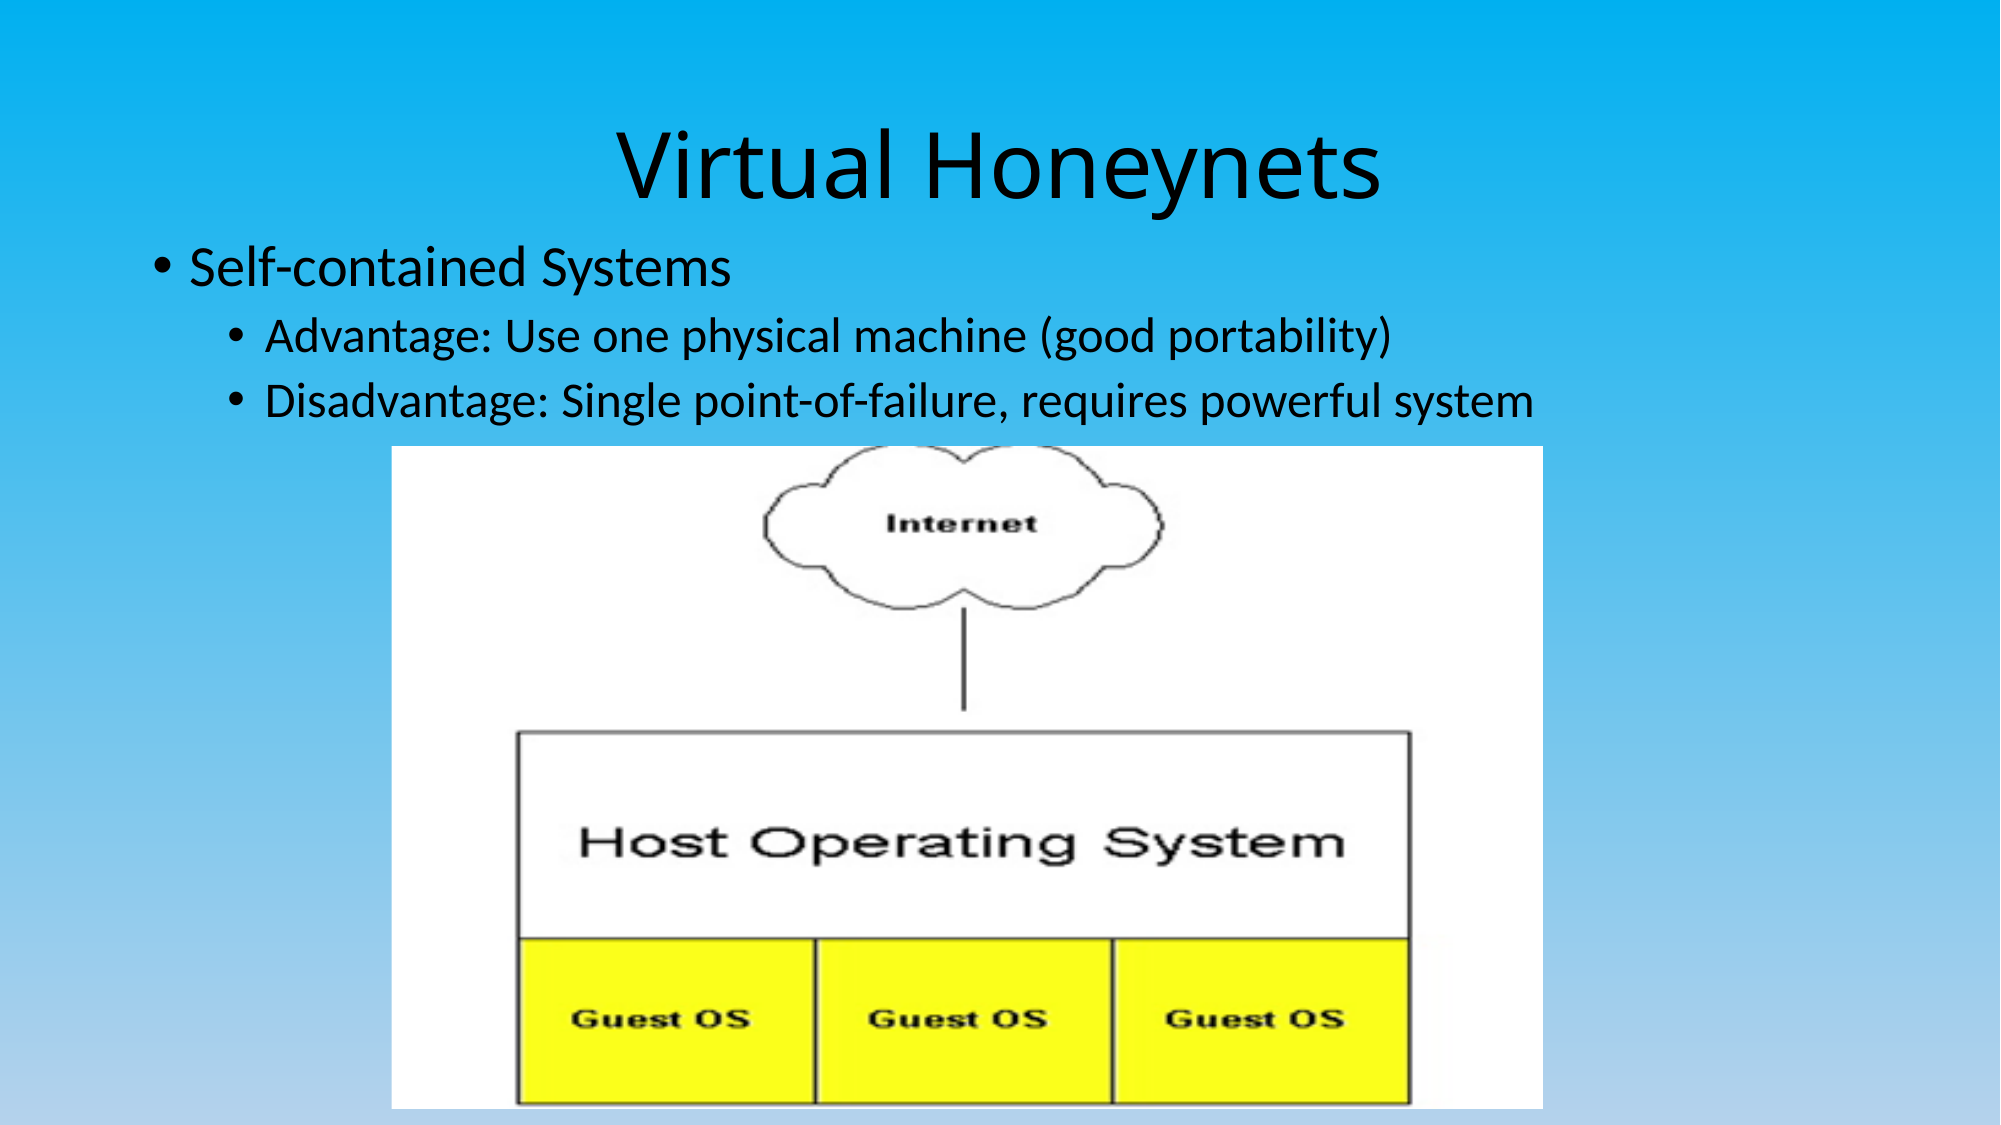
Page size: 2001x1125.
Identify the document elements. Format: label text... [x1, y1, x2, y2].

list Self-contained Systems Advantage: Use one physical machine (good portability) Disadvantage: Single point-of-failure, requires powerful system [137, 228, 1863, 943]
title Virtual Honeynets [137, 59, 1863, 228]
picture [391, 446, 1543, 1109]
